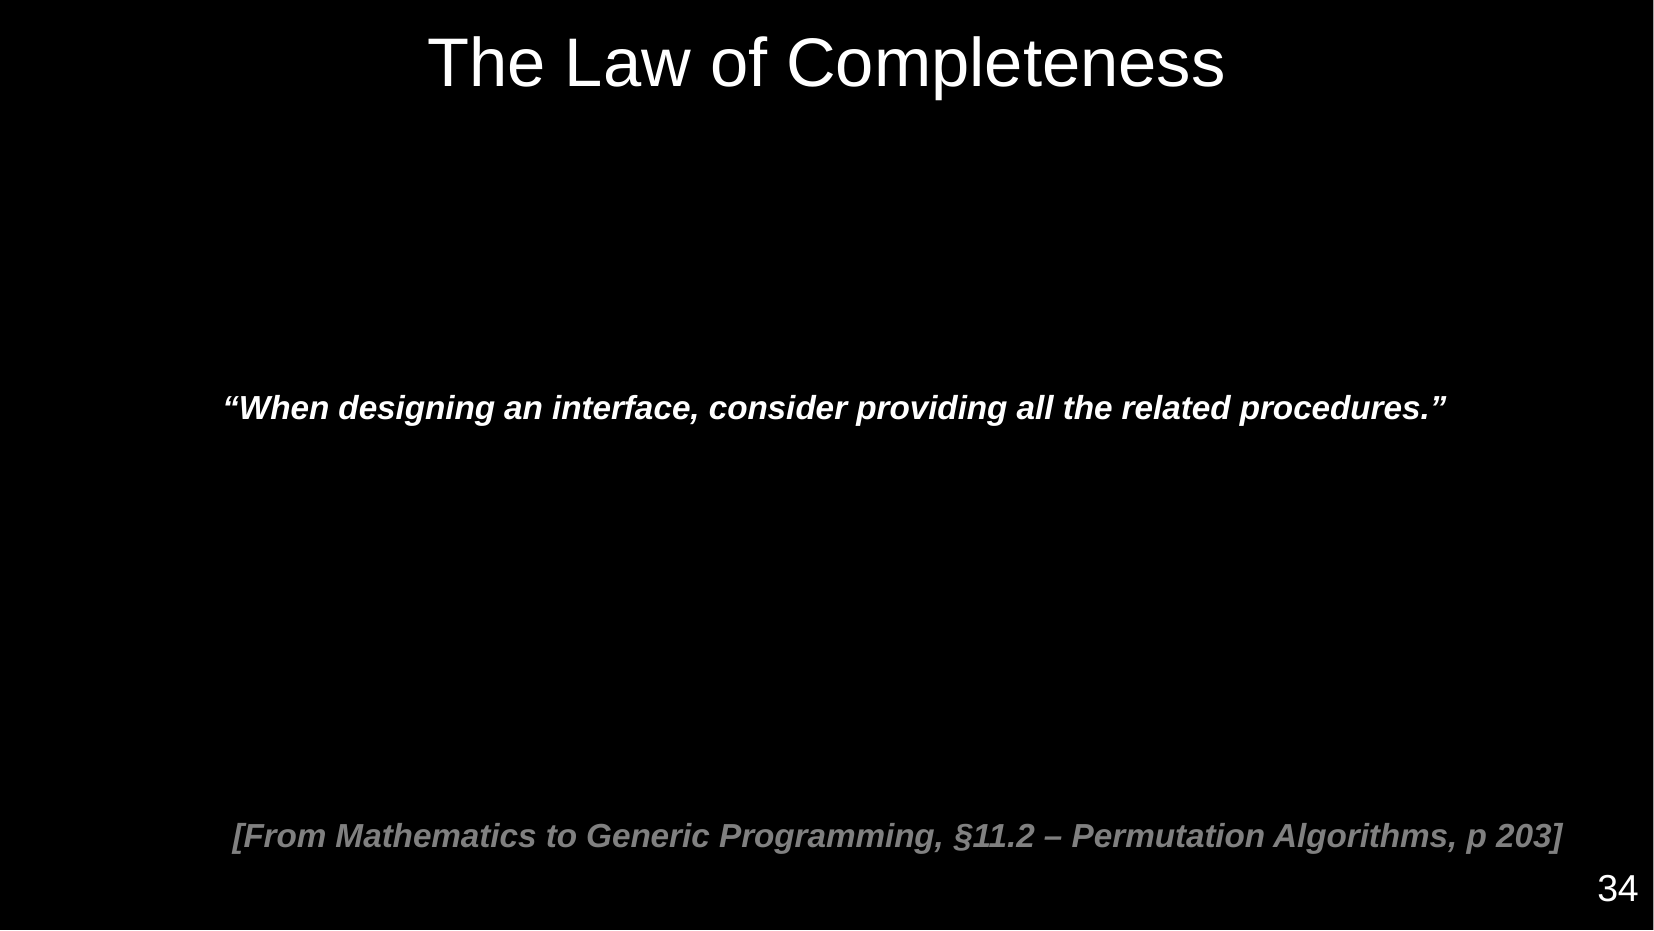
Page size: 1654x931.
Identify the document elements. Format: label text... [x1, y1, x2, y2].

text_box [From Mathematics to Generic Programming, §11.2 – Permutation Algorithms, p 203] [195, 810, 1579, 862]
text_box <number> [1024, 860, 1654, 931]
title The Law of Completeness [82, 4, 1571, 121]
text_box “When designing an interface, consider providing all the related procedures.” [91, 185, 1580, 779]
